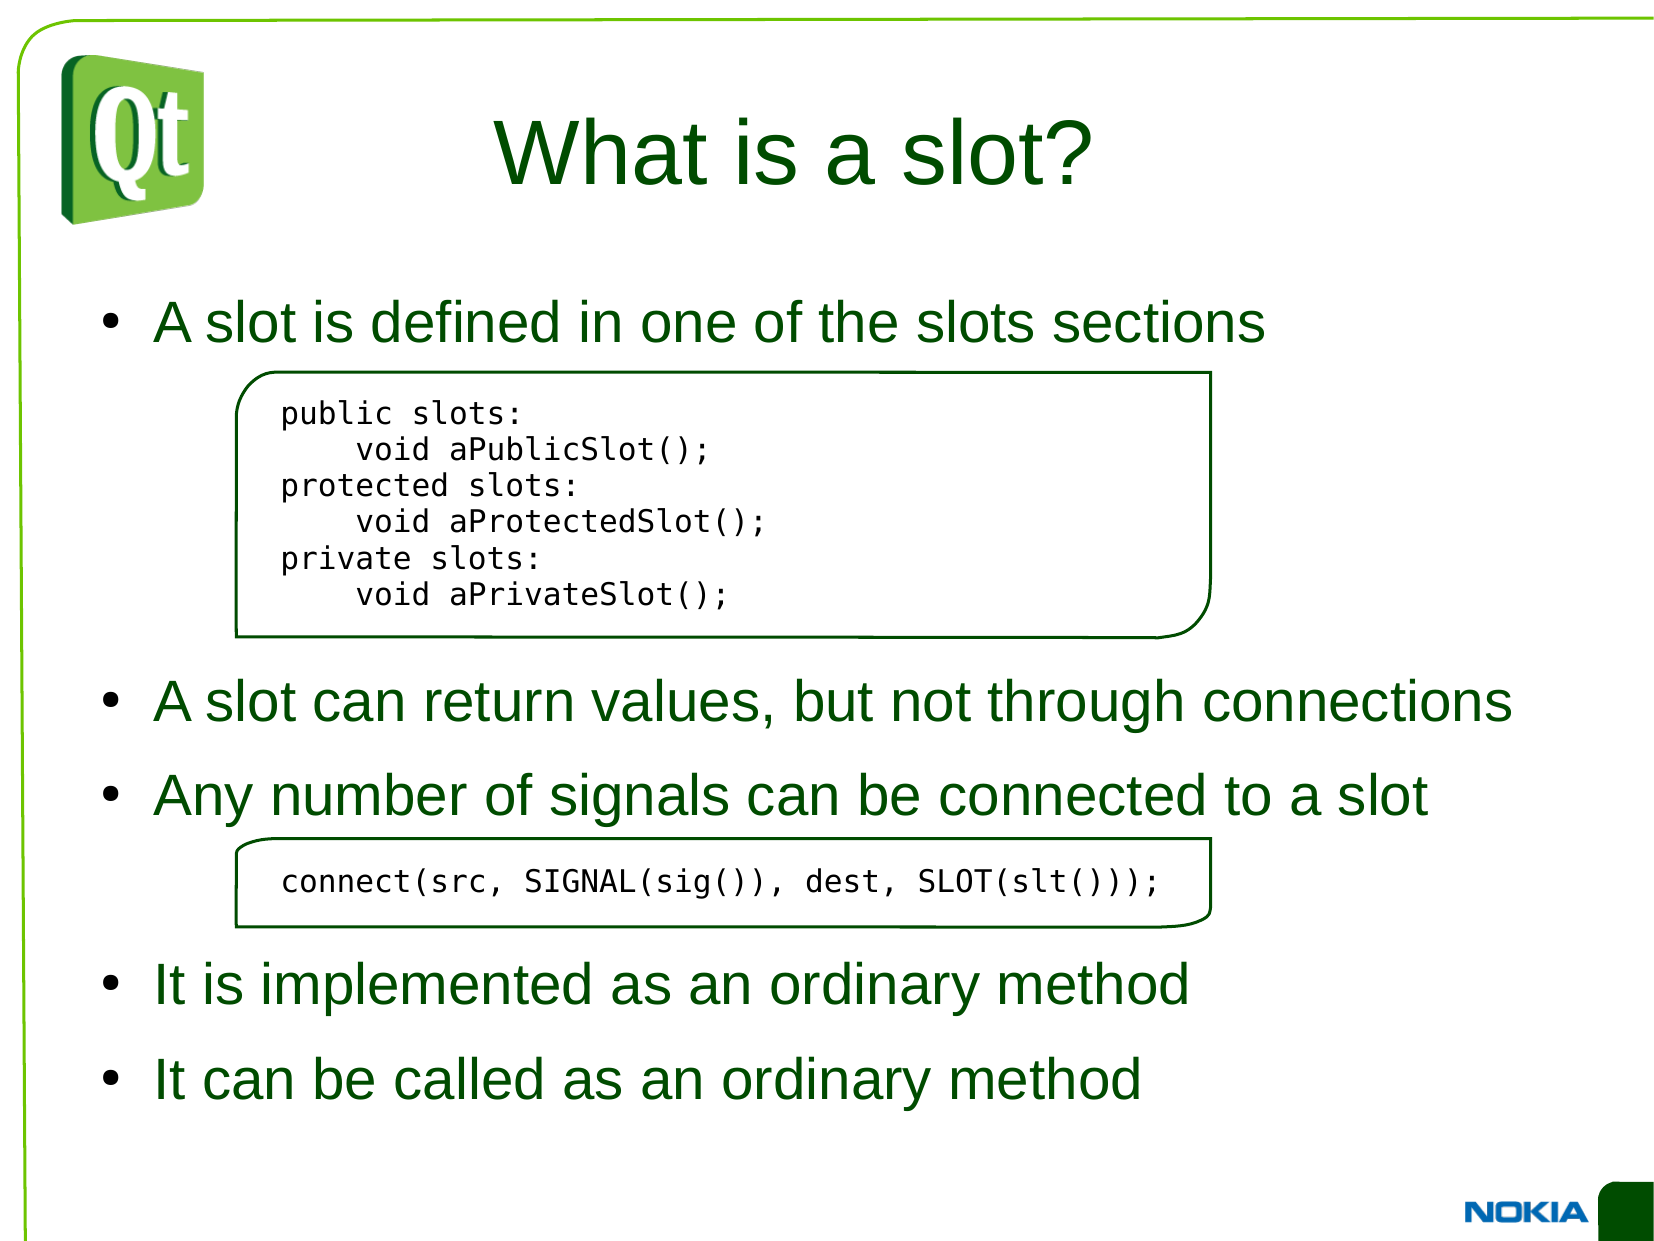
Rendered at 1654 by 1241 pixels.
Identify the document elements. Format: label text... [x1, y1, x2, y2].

picture [61, 55, 204, 225]
text_box connect(src, SIGNAL(sig()), dest, SLOT(slt())); [265, 856, 1180, 908]
text_box public slots: void aPublicSlot(); protected slots: void aProtectedSlot(); private slots: void aPrivateSlot(); [265, 387, 785, 621]
list A slot is defined in one of the slots sections A slot can return values, but not through connections Any number of signals can be connected to a slot It is implemented as an ordinary method It can be called as an ordinary method [82, 290, 1571, 1112]
title What is a slot? [257, 49, 1333, 257]
picture [1465, 1201, 1589, 1223]
